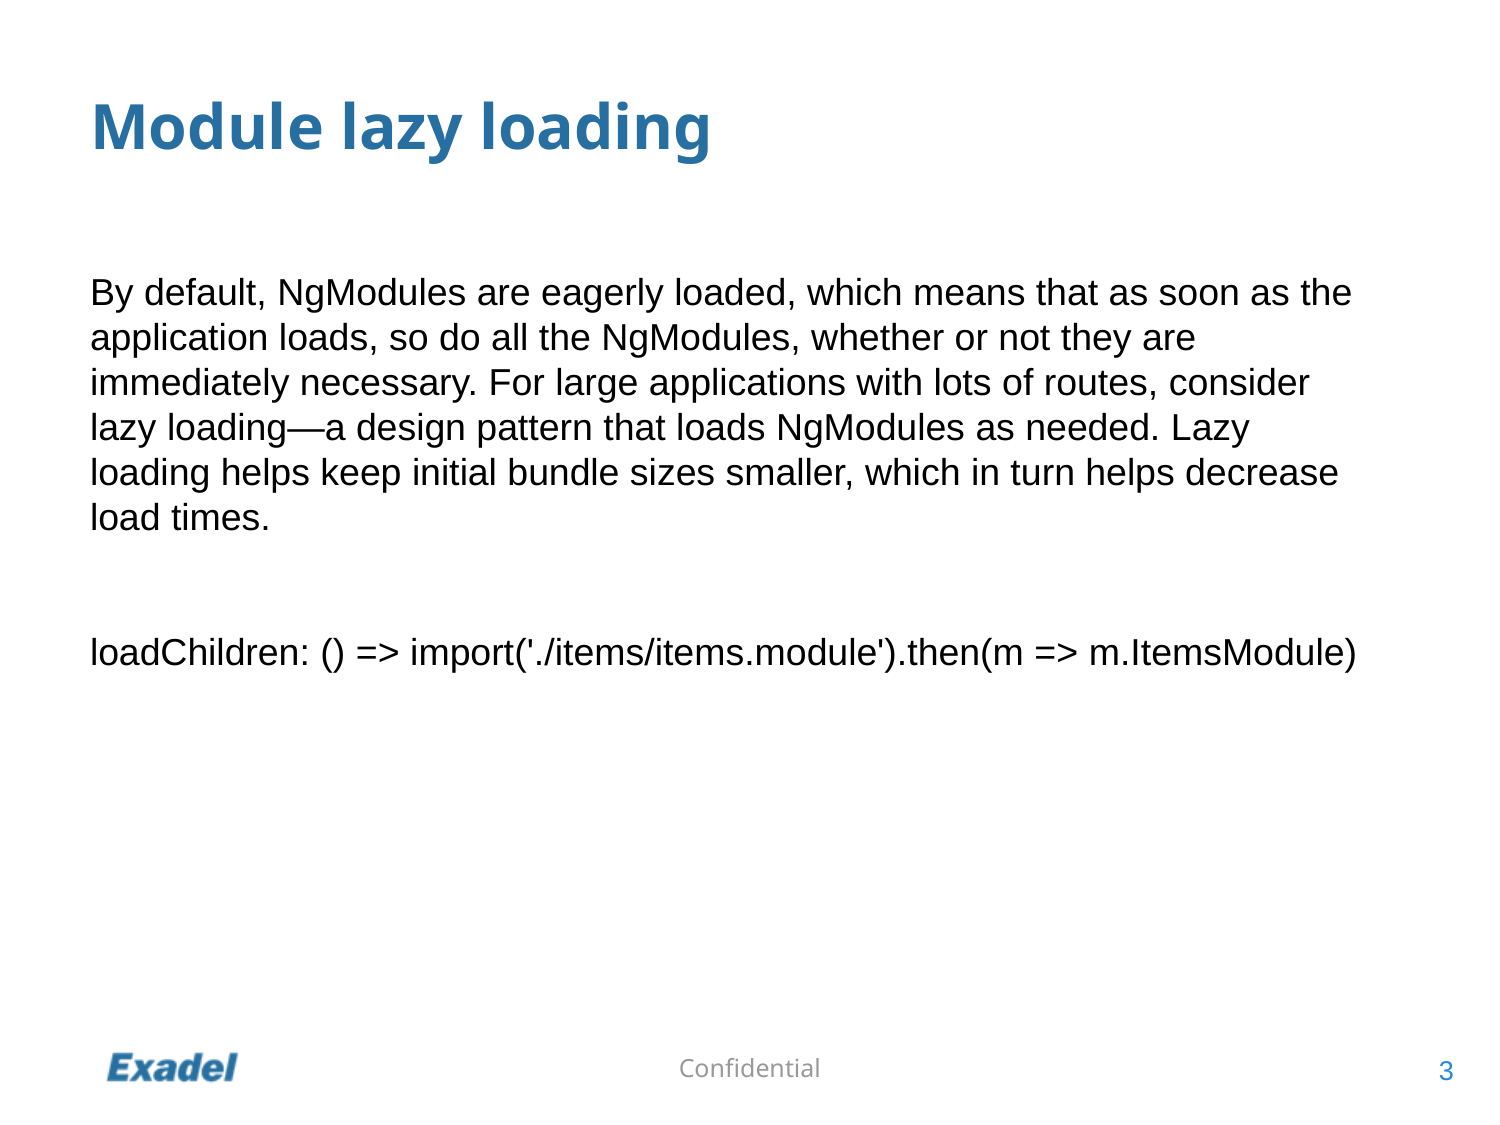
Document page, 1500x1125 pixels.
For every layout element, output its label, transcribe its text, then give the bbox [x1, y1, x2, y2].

slide_number <number> [1378, 1026, 1469, 1113]
text_box By default, NgModules are eagerly loaded, which means that as soon as the application loads, so do all the NgModules, whether or not they are immediately necessary. For large applications with lots of routes, consider lazy loading—a design pattern that loads NgModules as needed. Lazy loading helps keep initial bundle sizes smaller, which in turn helps decrease load times. loadChildren: () => import('./items/items.module').then(m => m.ItemsModule) [74, 252, 1379, 733]
picture [75, 1039, 282, 1102]
title Module lazy loading [75, 45, 1425, 178]
